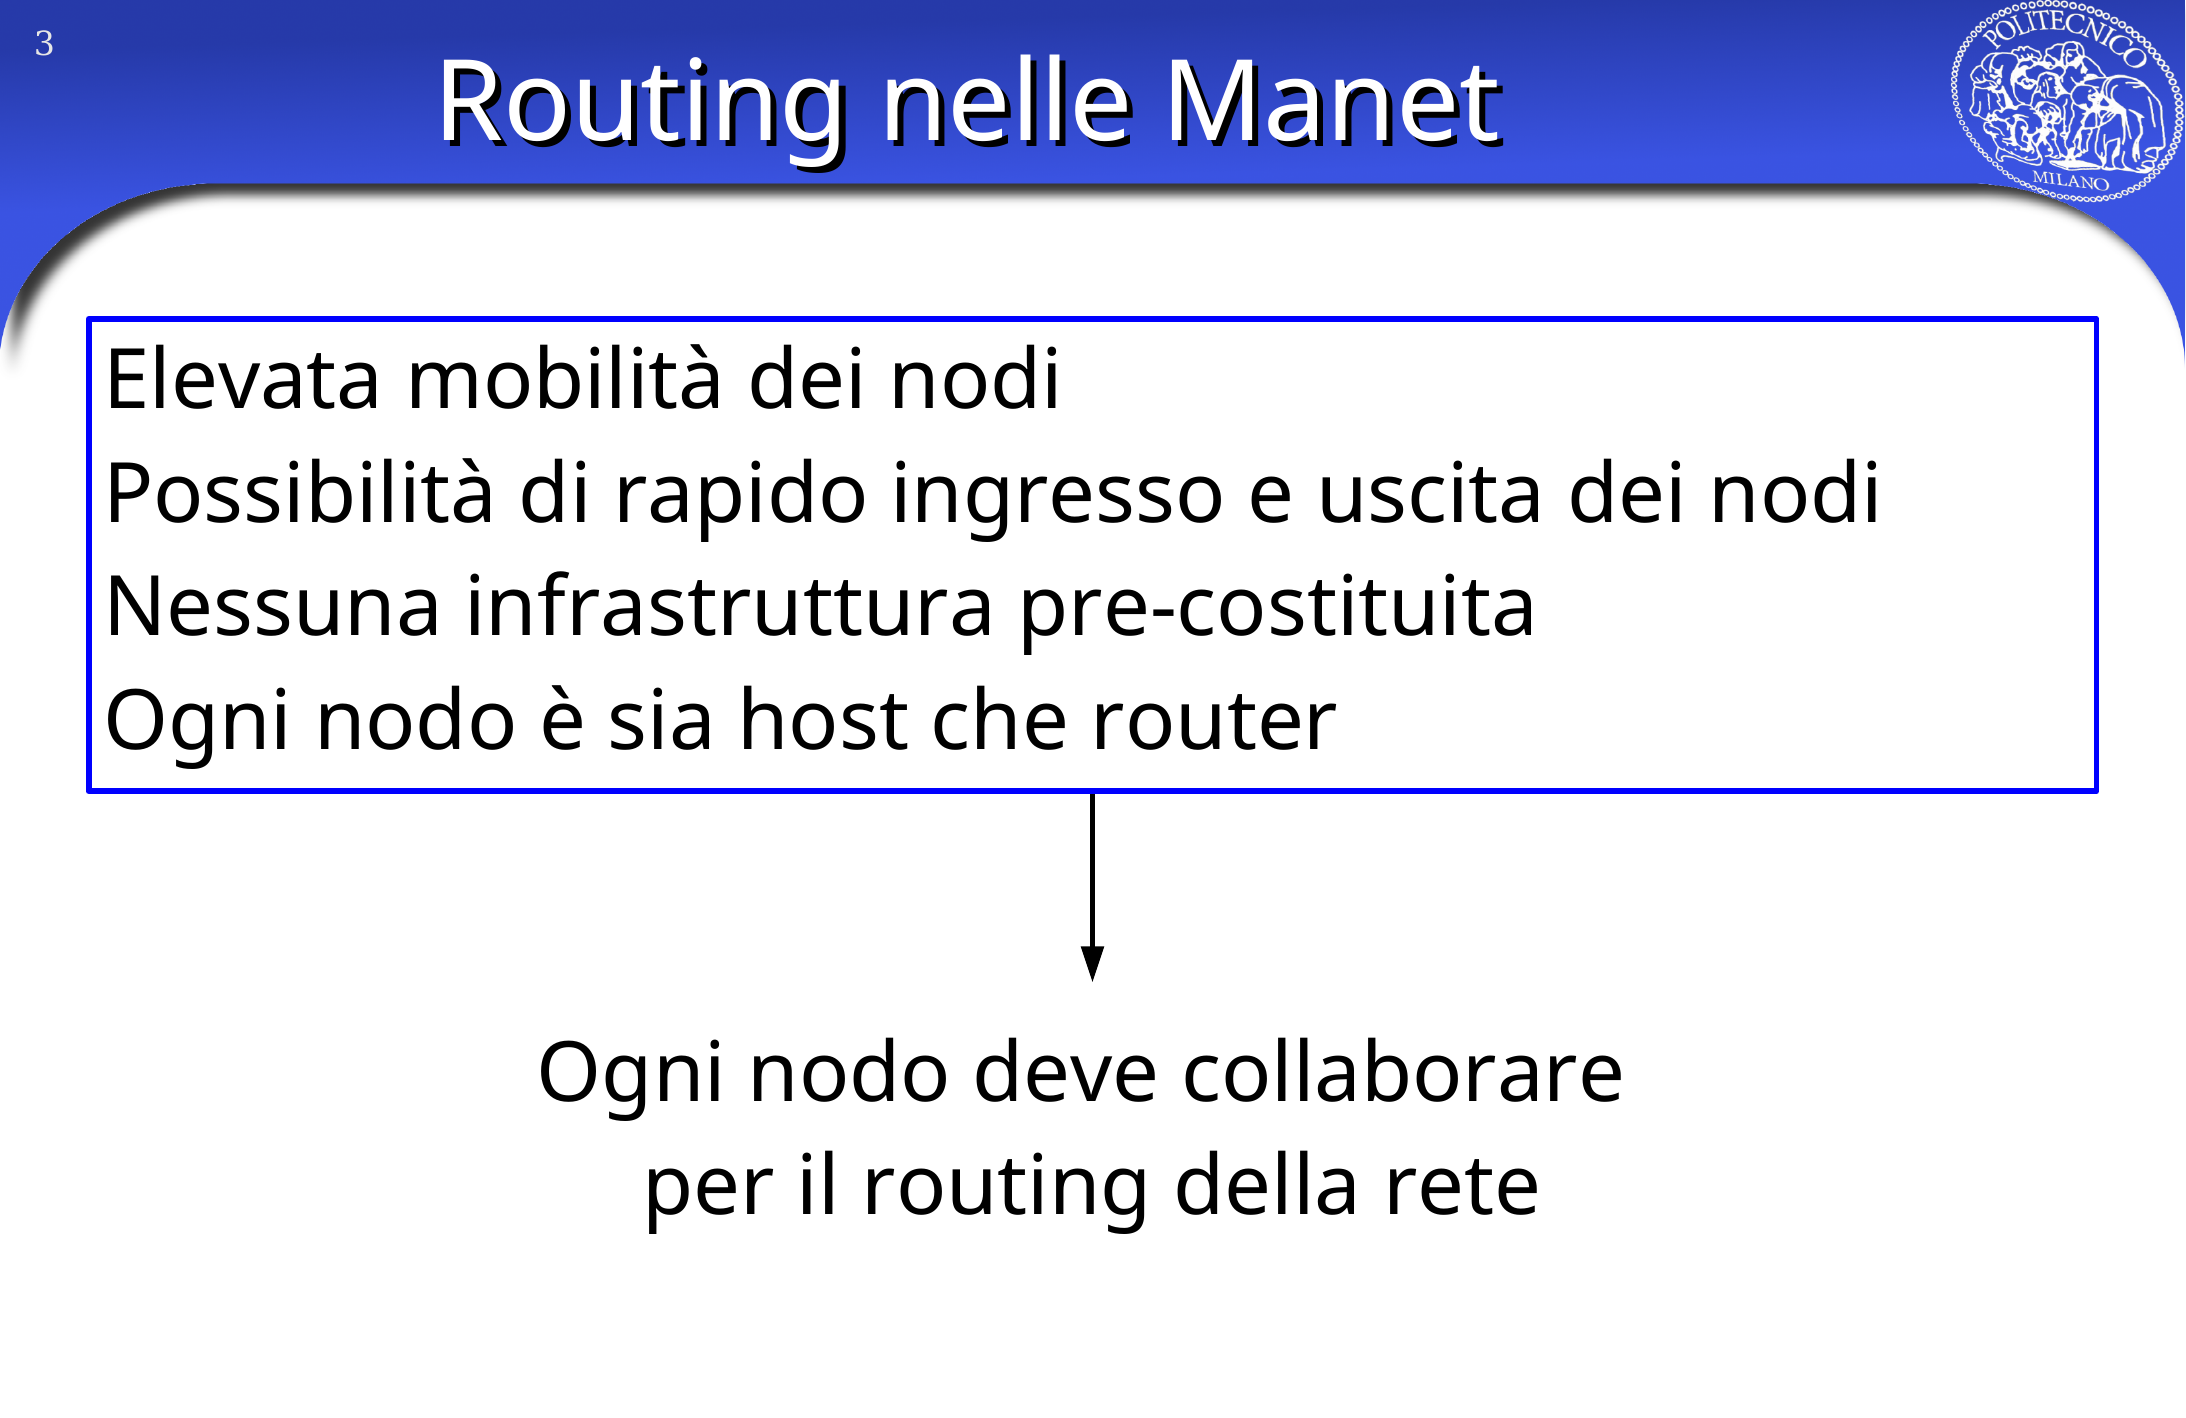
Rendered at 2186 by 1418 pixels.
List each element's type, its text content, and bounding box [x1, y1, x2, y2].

picture [0, 0, 2186, 1418]
title Routing nelle Manet [37, 28, 1897, 166]
text_box Ogni nodo deve collaborare per il routing della rete [442, 981, 1743, 1270]
text_box Elevata mobilità dei nodi Possibilità di rapido ingresso e uscita dei nodi Nessuna infrastruttura pre-costituita Ogni nodo è sia host che router [92, 336, 2094, 757]
